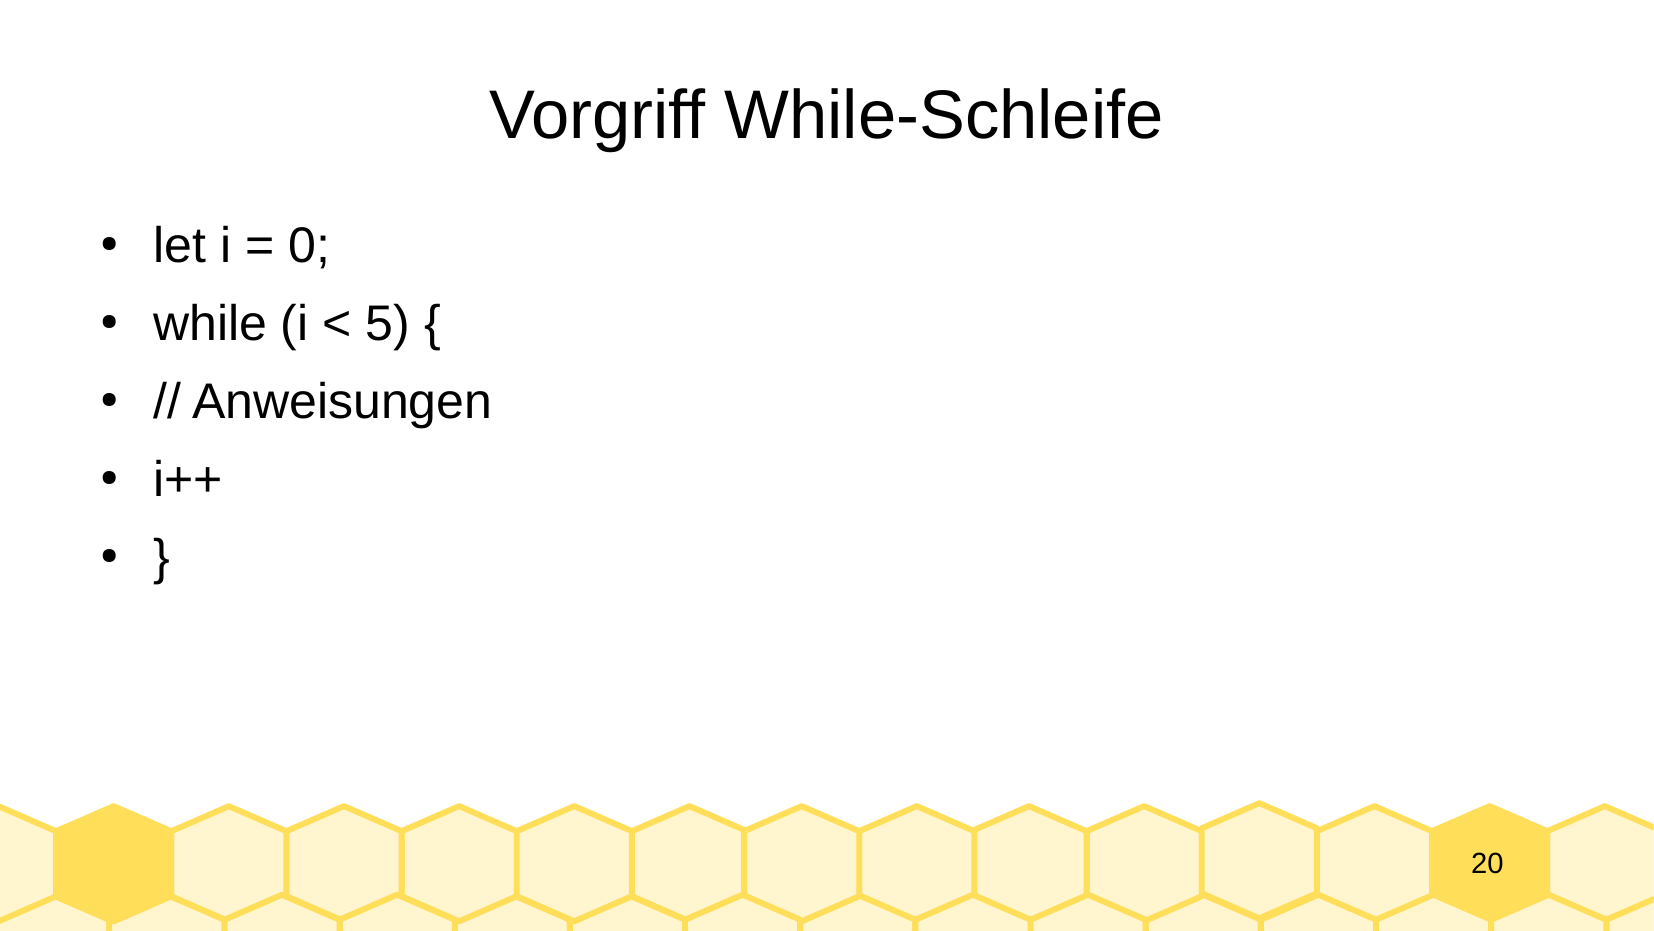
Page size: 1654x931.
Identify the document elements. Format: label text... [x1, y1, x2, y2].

title Vorgriff While-Schleife [82, 37, 1571, 193]
list let i = 0; while (i < 5) { // Anweisungen i++ } [82, 217, 1571, 758]
